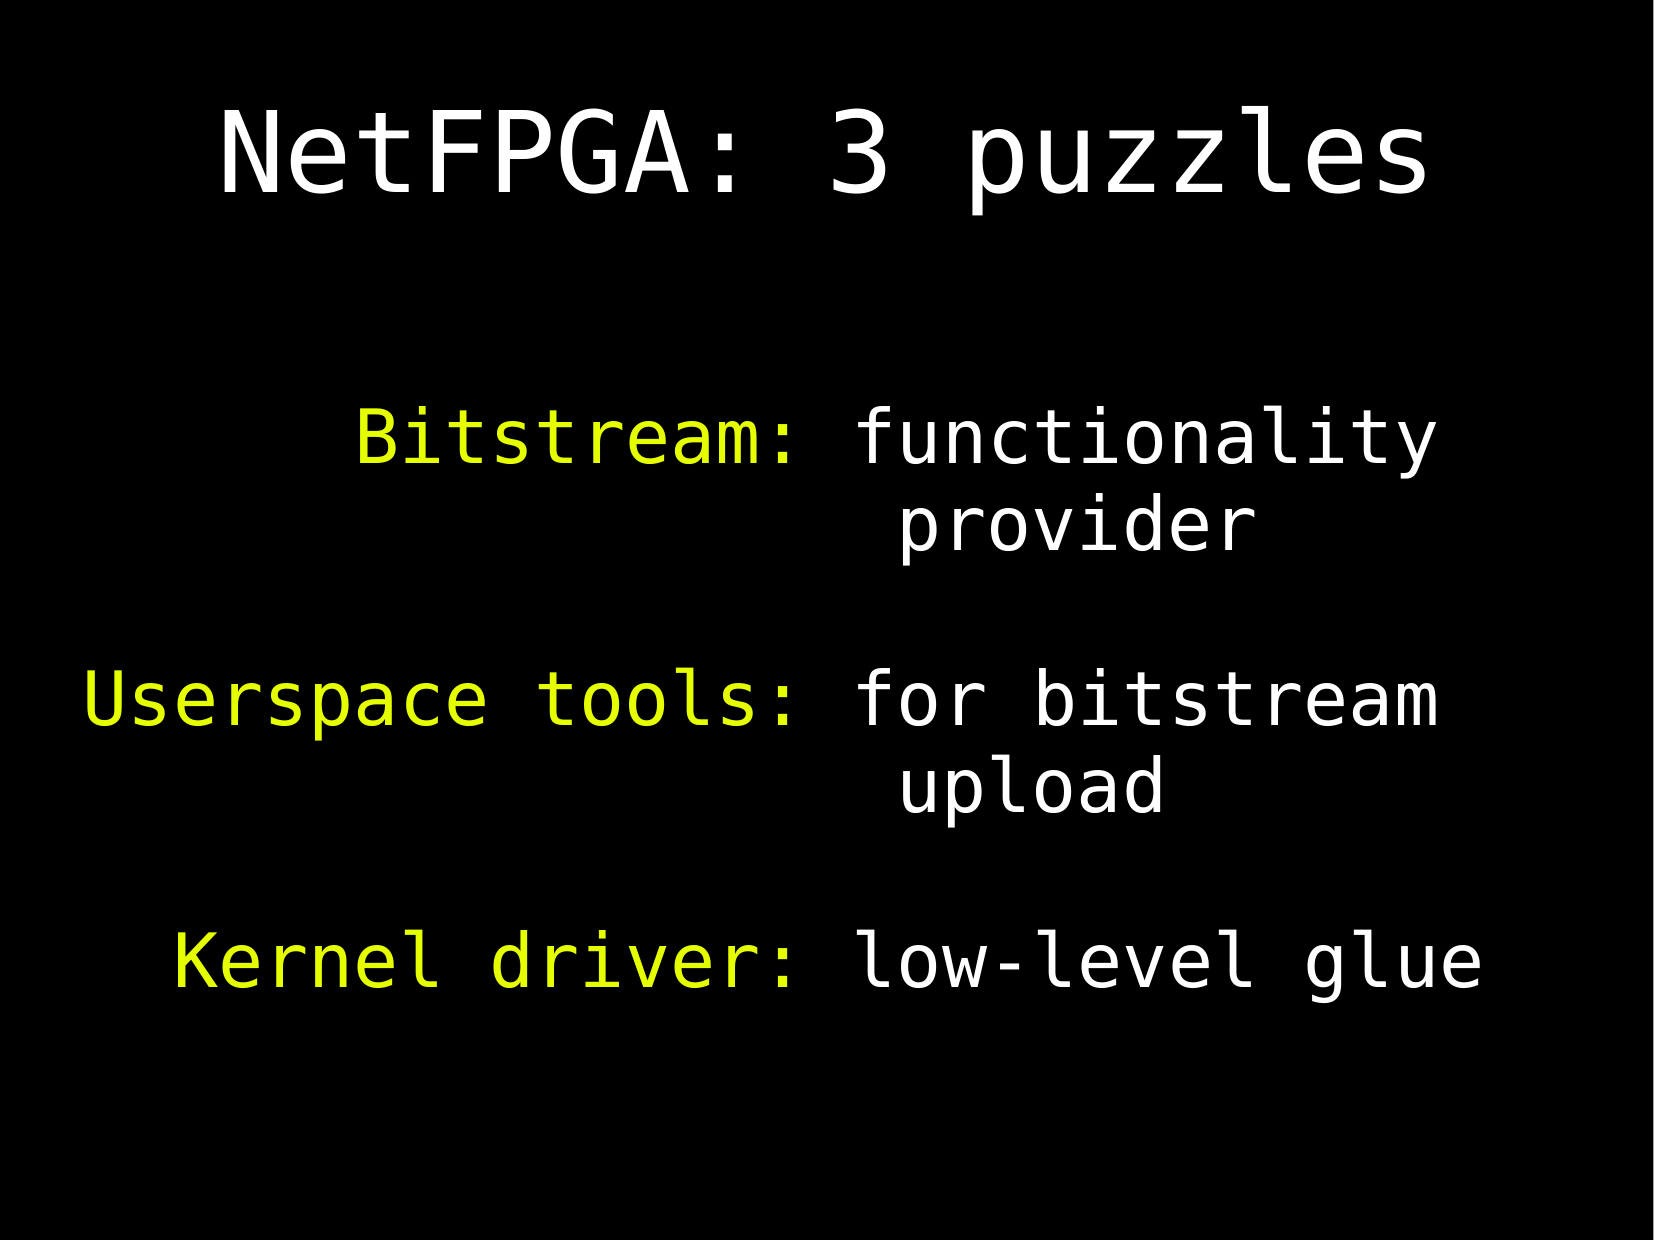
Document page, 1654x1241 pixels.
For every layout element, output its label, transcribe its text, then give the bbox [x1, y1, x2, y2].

subtitle Bitstream: functionality provider Userspace tools: for bitstream upload Kernel driver: low-level glue [82, 290, 1571, 1109]
title NetFPGA: 3 puzzles [82, 49, 1571, 257]
